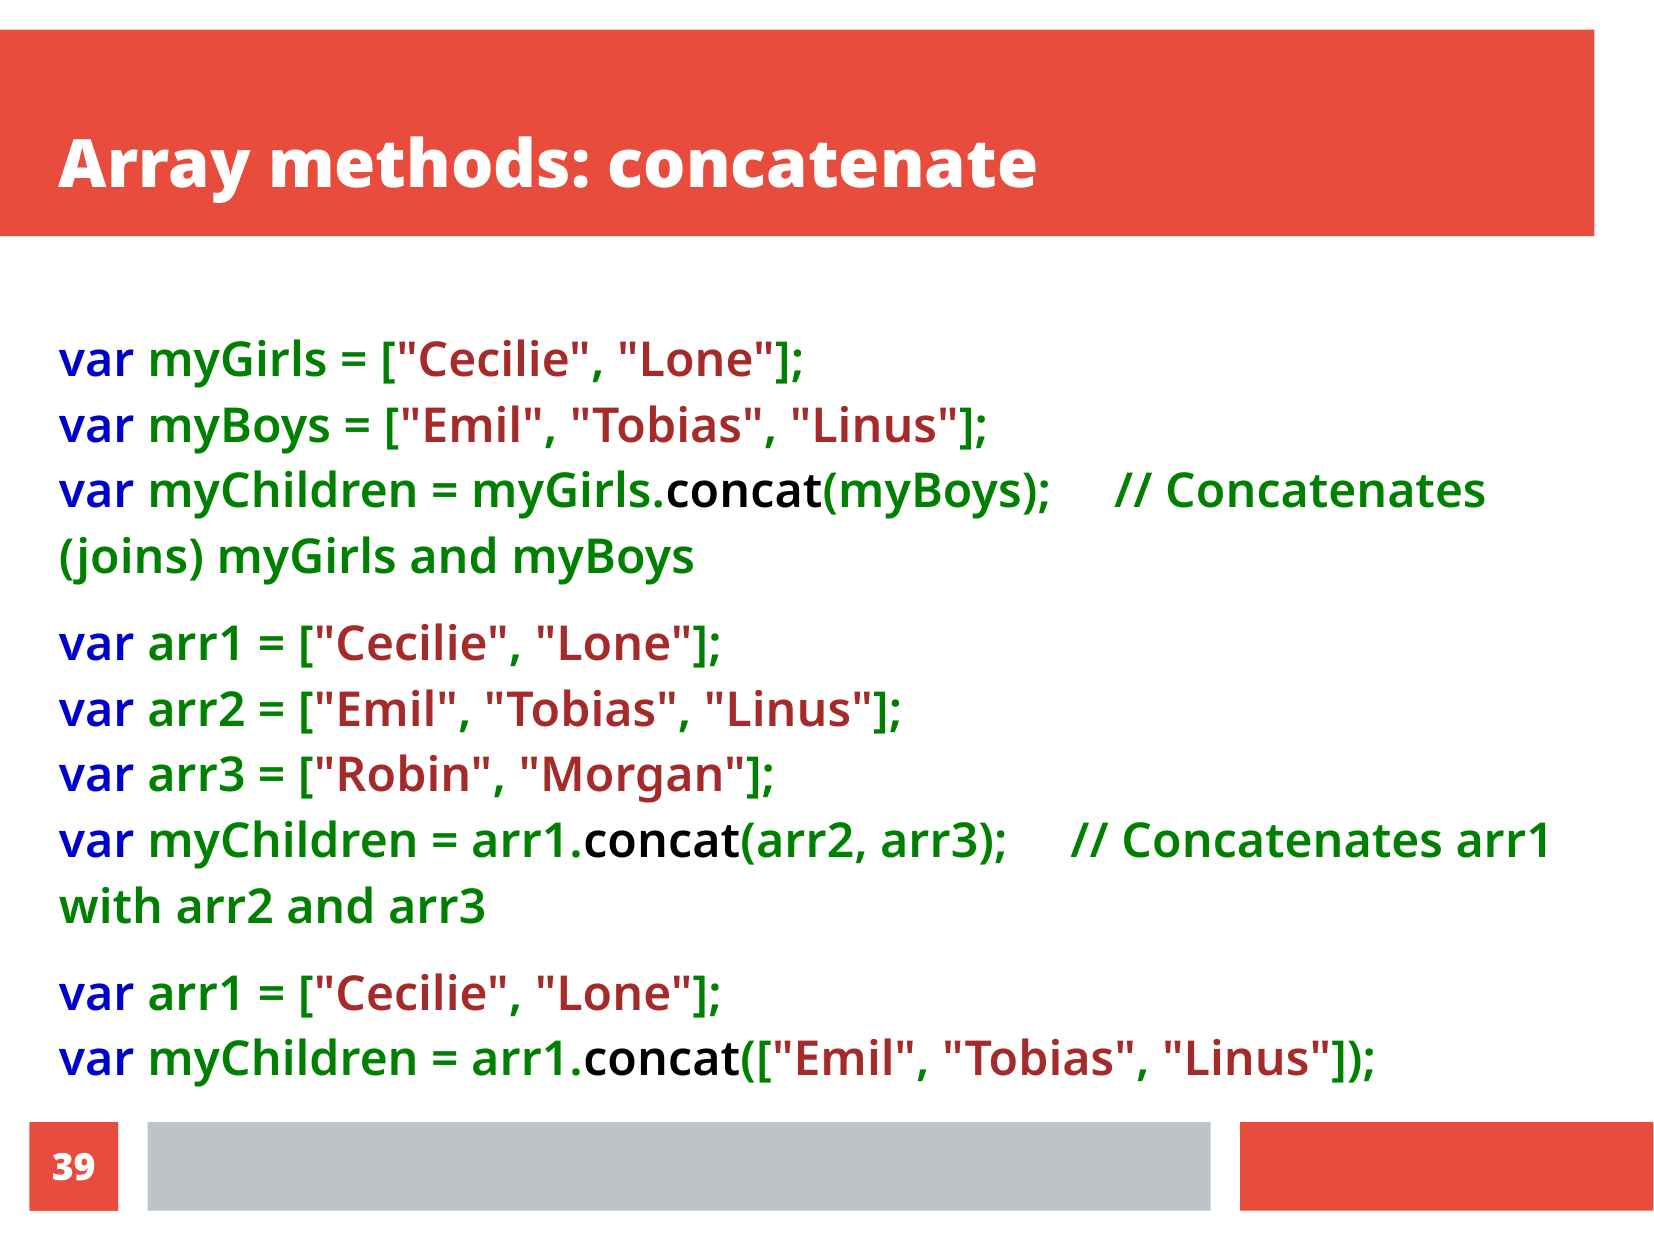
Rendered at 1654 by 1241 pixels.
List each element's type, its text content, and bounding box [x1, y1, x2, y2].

list var myGirls = ["Cecilie", "Lone"]; var myBoys = ["Emil", "Tobias", "Linus"]; var myChildren = myGirls.concat(myBoys); // Concatenates (joins) myGirls and myBoys var arr1 = ["Cecilie", "Lone"]; var arr2 = ["Emil", "Tobias", "Linus"]; var arr3 = ["Robin", "Morgan"]; var myChildren = arr1.concat(arr2, arr3); // Concatenates arr1 with arr2 and arr3 var arr1 = ["Cecilie", "Lone"]; var myChildren = arr1.concat(["Emil", "Tobias", "Linus"]); [59, 324, 1565, 1093]
title Array methods: concatenate [59, 59, 1595, 207]
